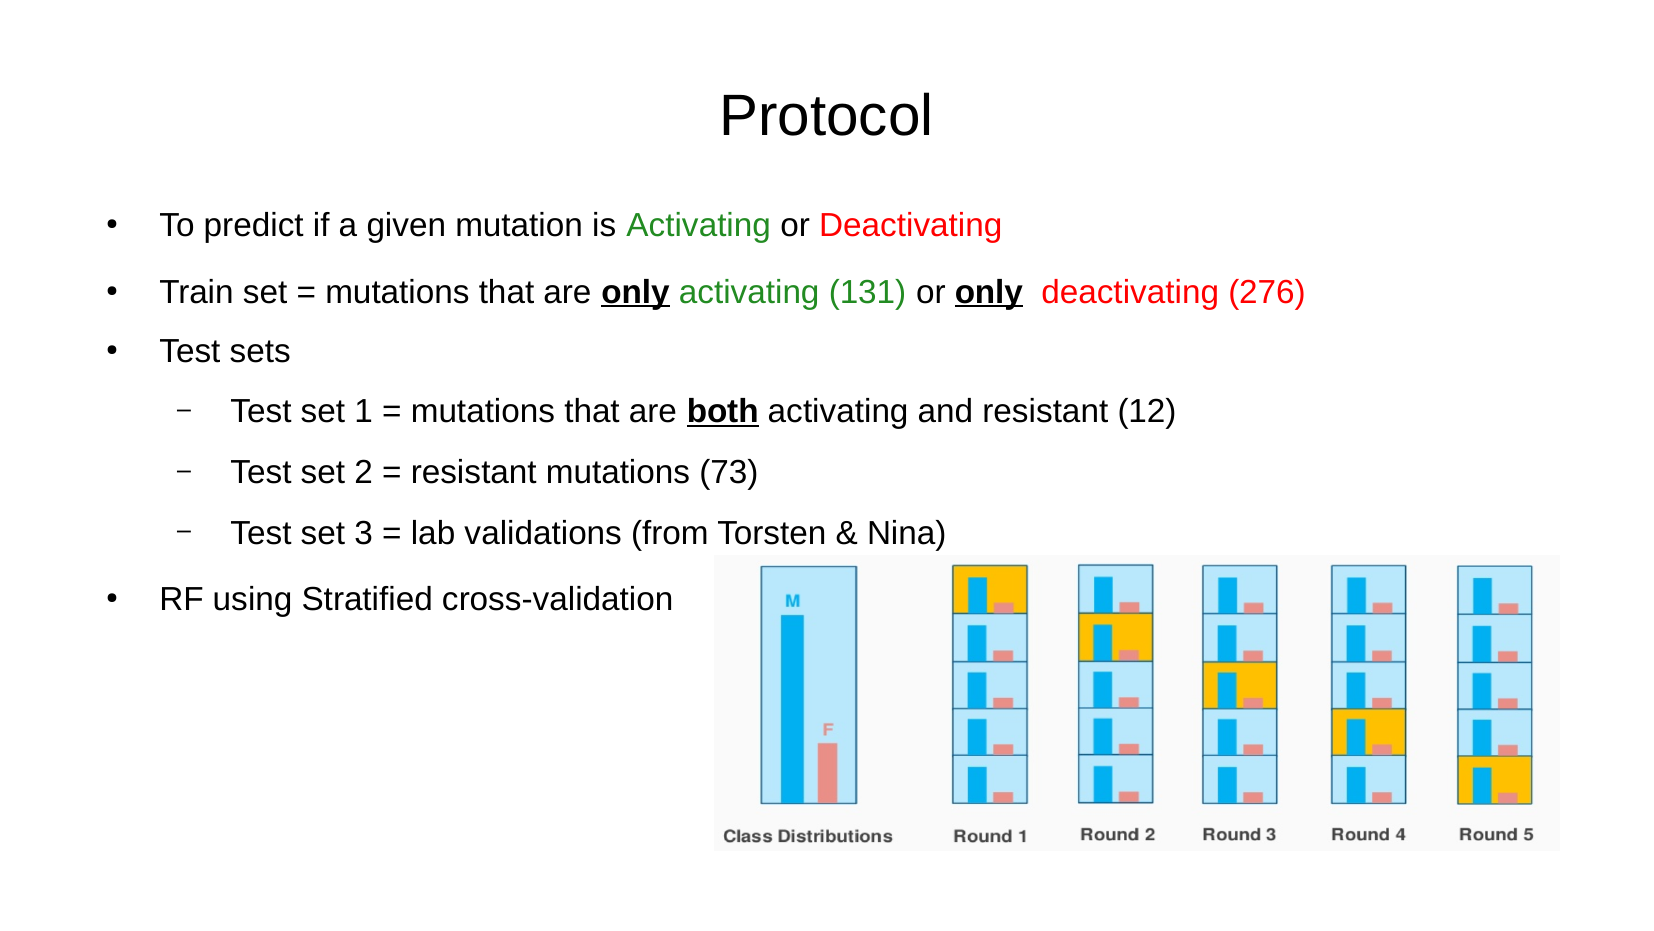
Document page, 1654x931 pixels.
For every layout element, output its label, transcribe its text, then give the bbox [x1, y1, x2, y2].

list To predict if a given mutation is Activating or Deactivating Train set = mutations that are only activating (131) or only deactivating (276) Test sets Test set 1 = mutations that are both activating and resistant (12) Test set 2 = resistant mutations (73) Test set 3 = lab validations (from Torsten & Nina) RF using Stratified cross-validation [88, 206, 1524, 857]
picture [714, 555, 1560, 851]
title Protocol [82, 37, 1571, 193]
